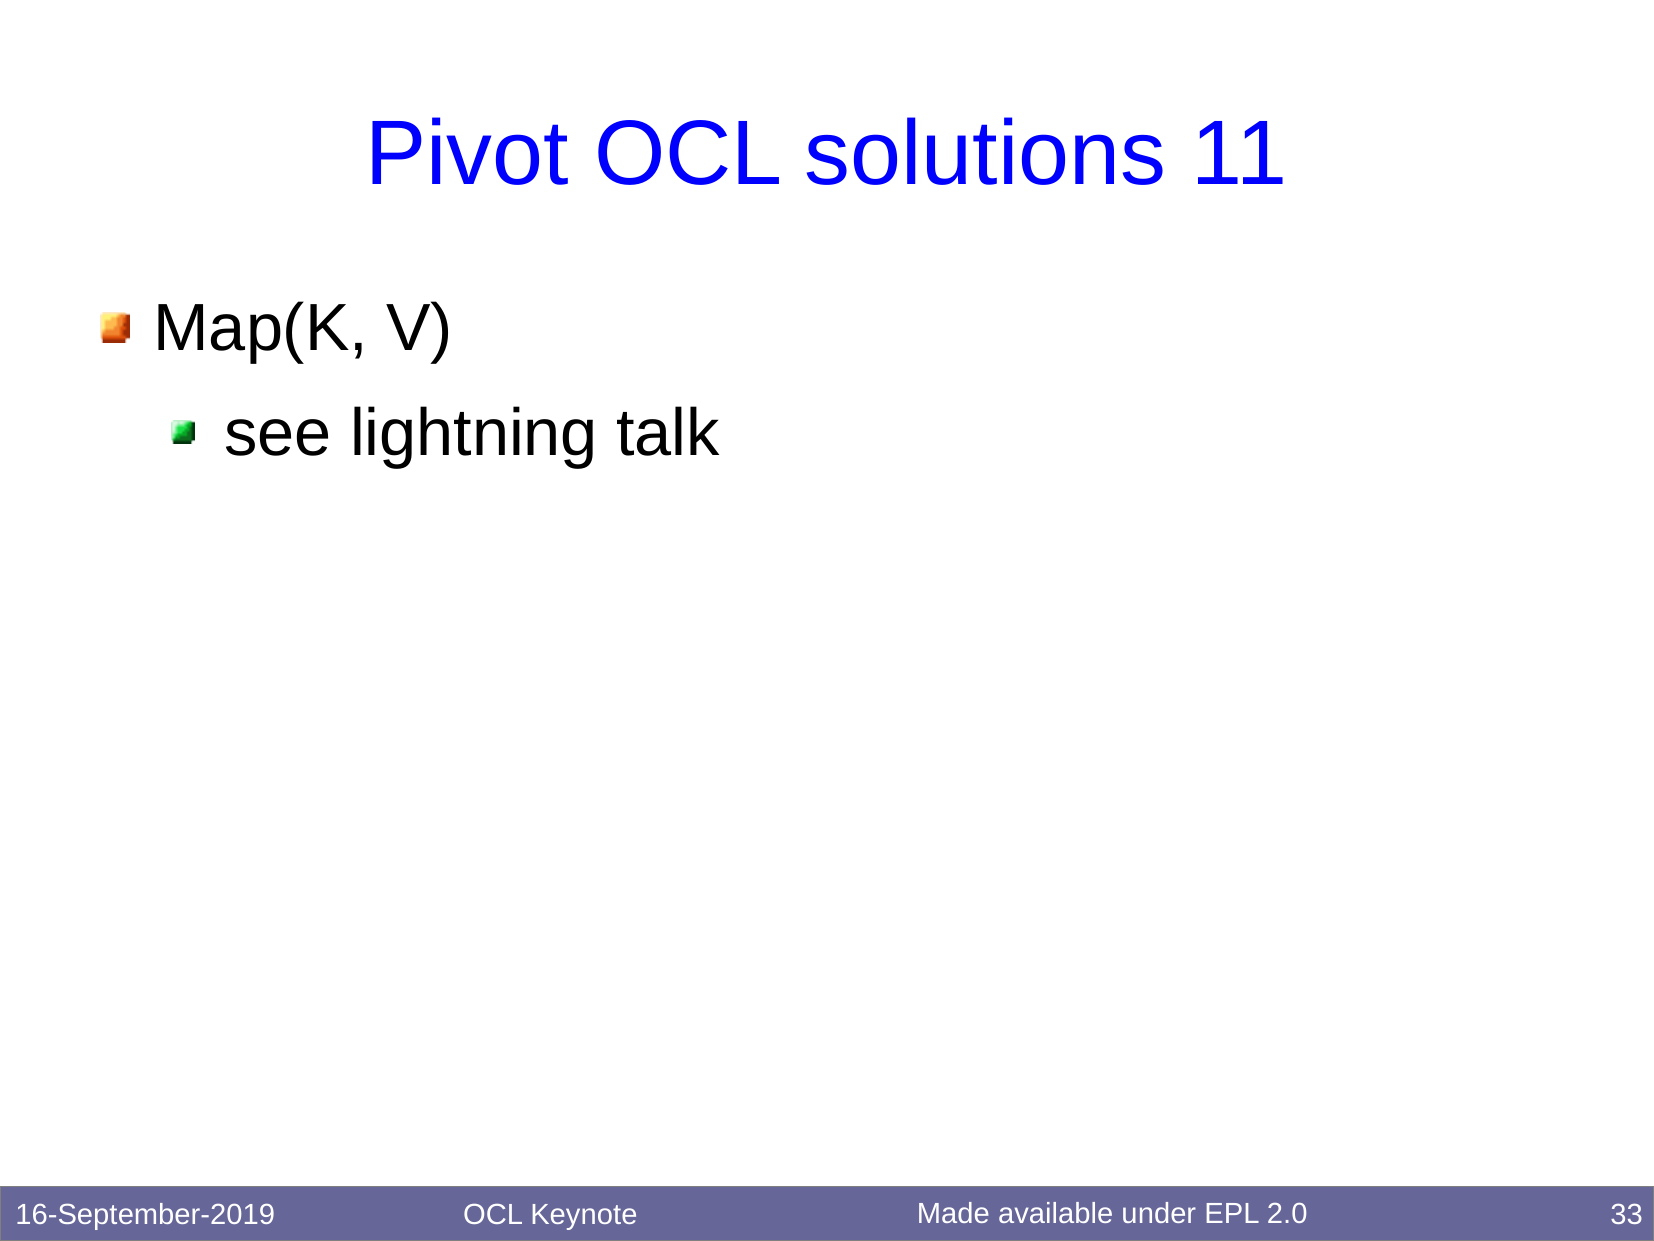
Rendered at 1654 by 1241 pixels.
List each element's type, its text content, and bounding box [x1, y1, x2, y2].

title Pivot OCL solutions 11 [82, 49, 1571, 257]
list Map(K, V) see lightning talk [82, 290, 1571, 1010]
